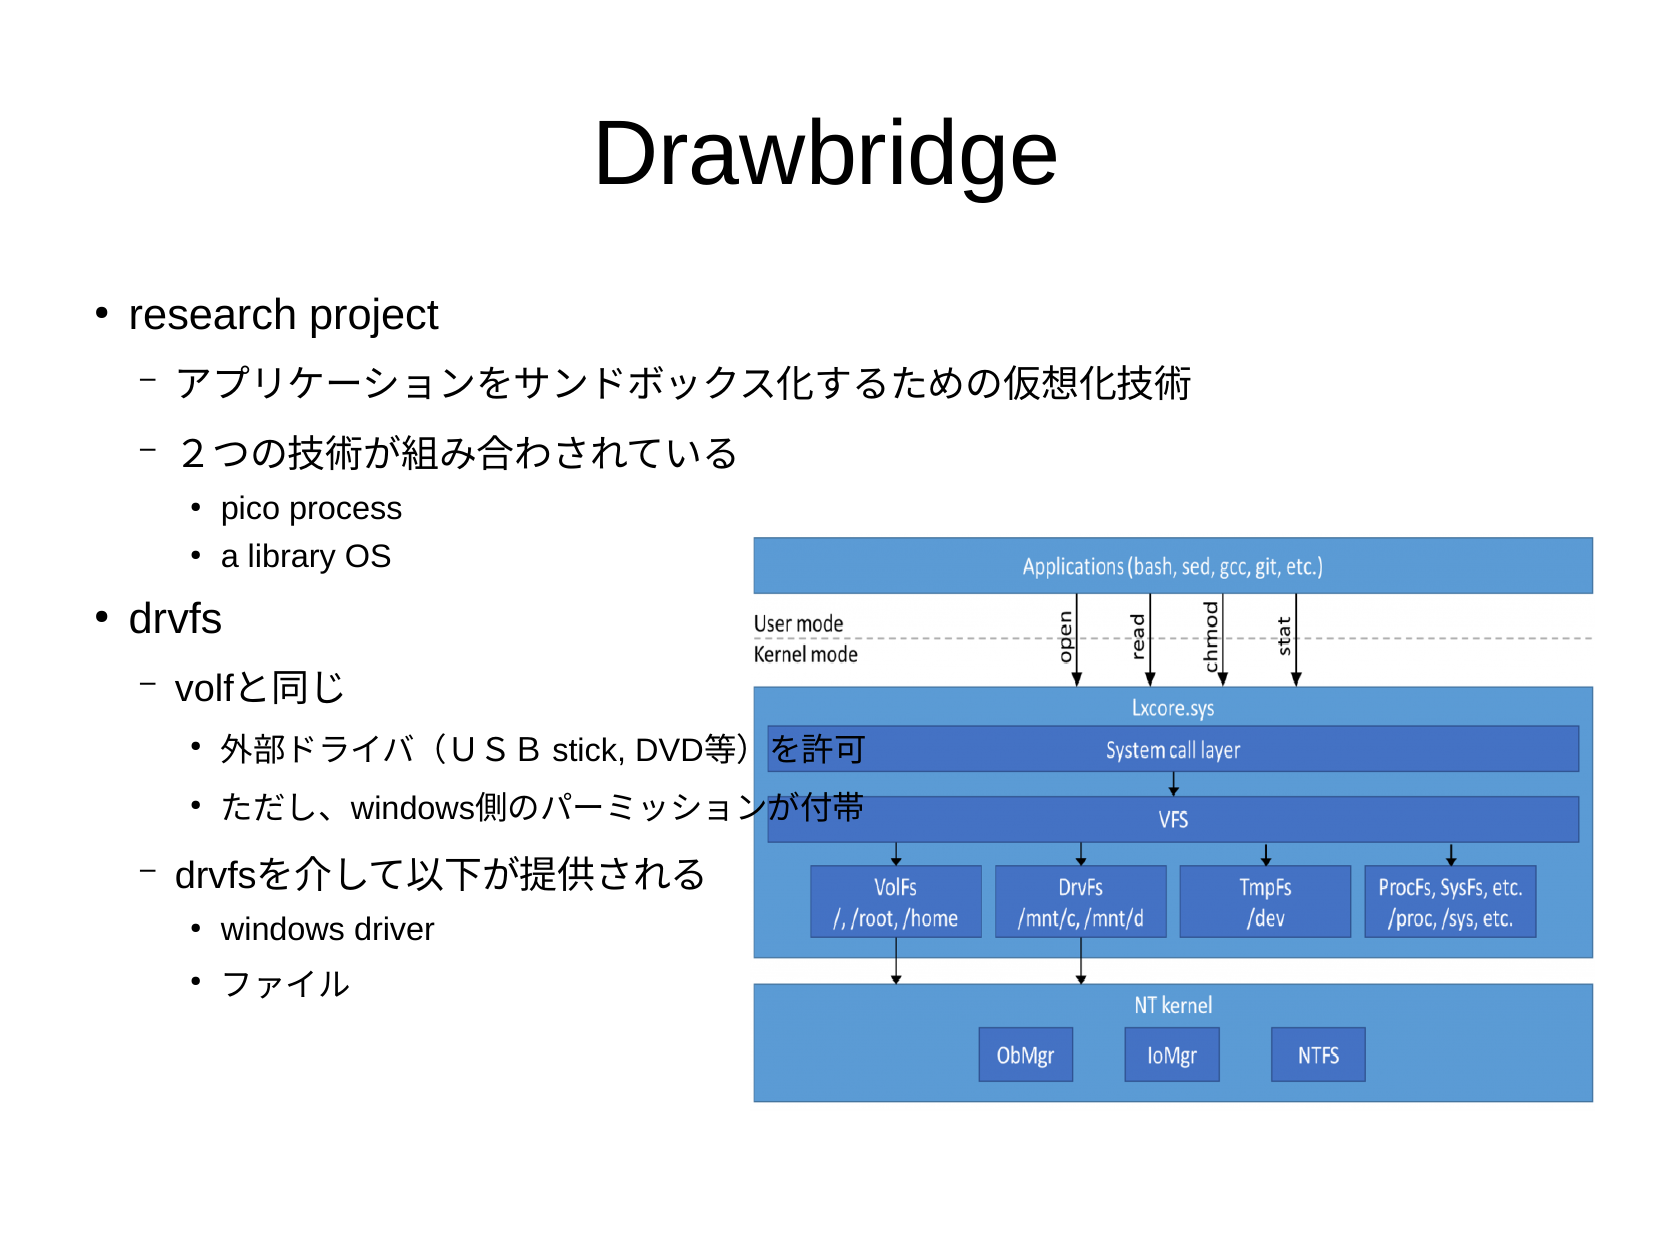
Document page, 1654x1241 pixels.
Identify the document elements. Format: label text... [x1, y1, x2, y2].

picture [750, 533, 1595, 1111]
title Drawbridge [82, 49, 1571, 257]
list research project アプリケーションをサンドボックス化するための仮想化技術 ２つの技術が組み合わされている pico process a library OS drvfs volfと同じ 外部ドライバ（ＵＳＢ stick, DVD等）を許可 ただし、windows側のパーミッションが付帯 drvfsを介して以下が提供される windows driver ファイル [82, 290, 1571, 1010]
